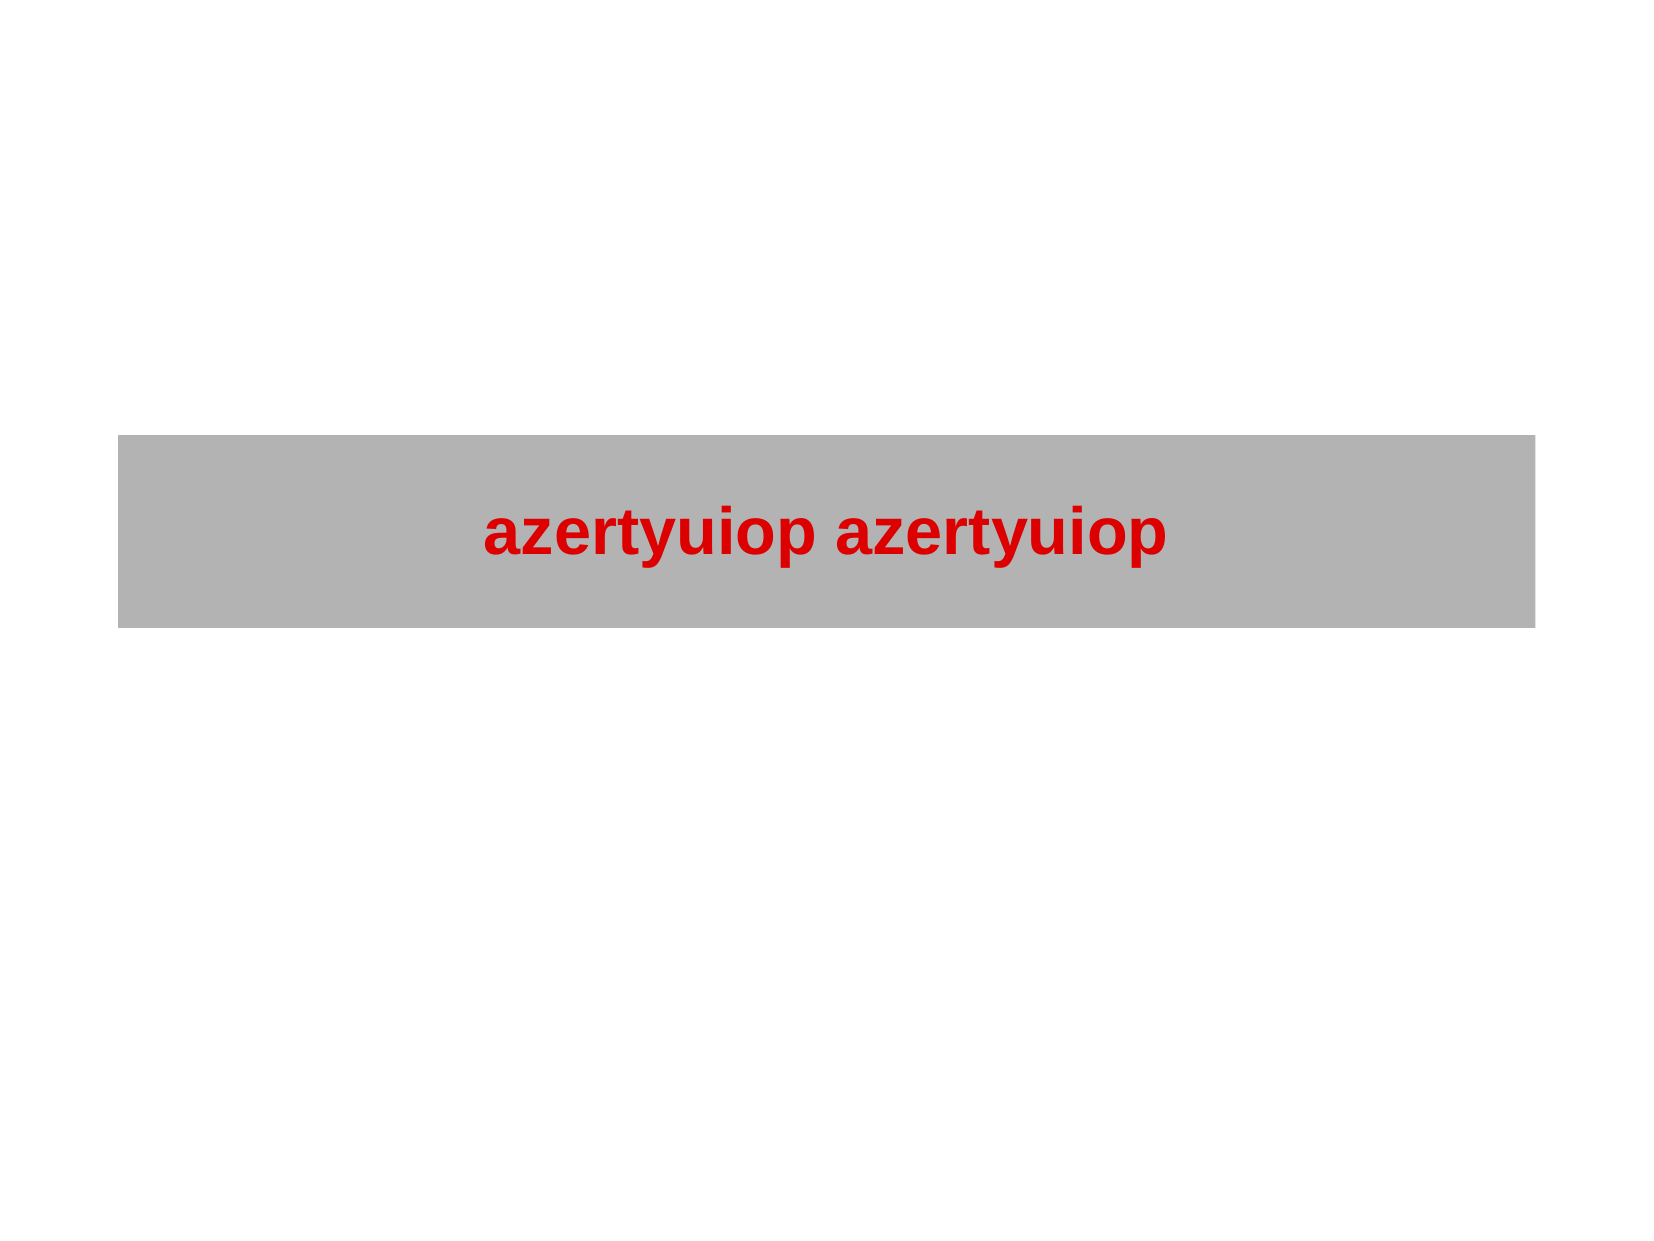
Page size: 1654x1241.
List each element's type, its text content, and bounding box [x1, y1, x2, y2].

text_box azertyuiop azertyuiop [118, 472, 1536, 591]
